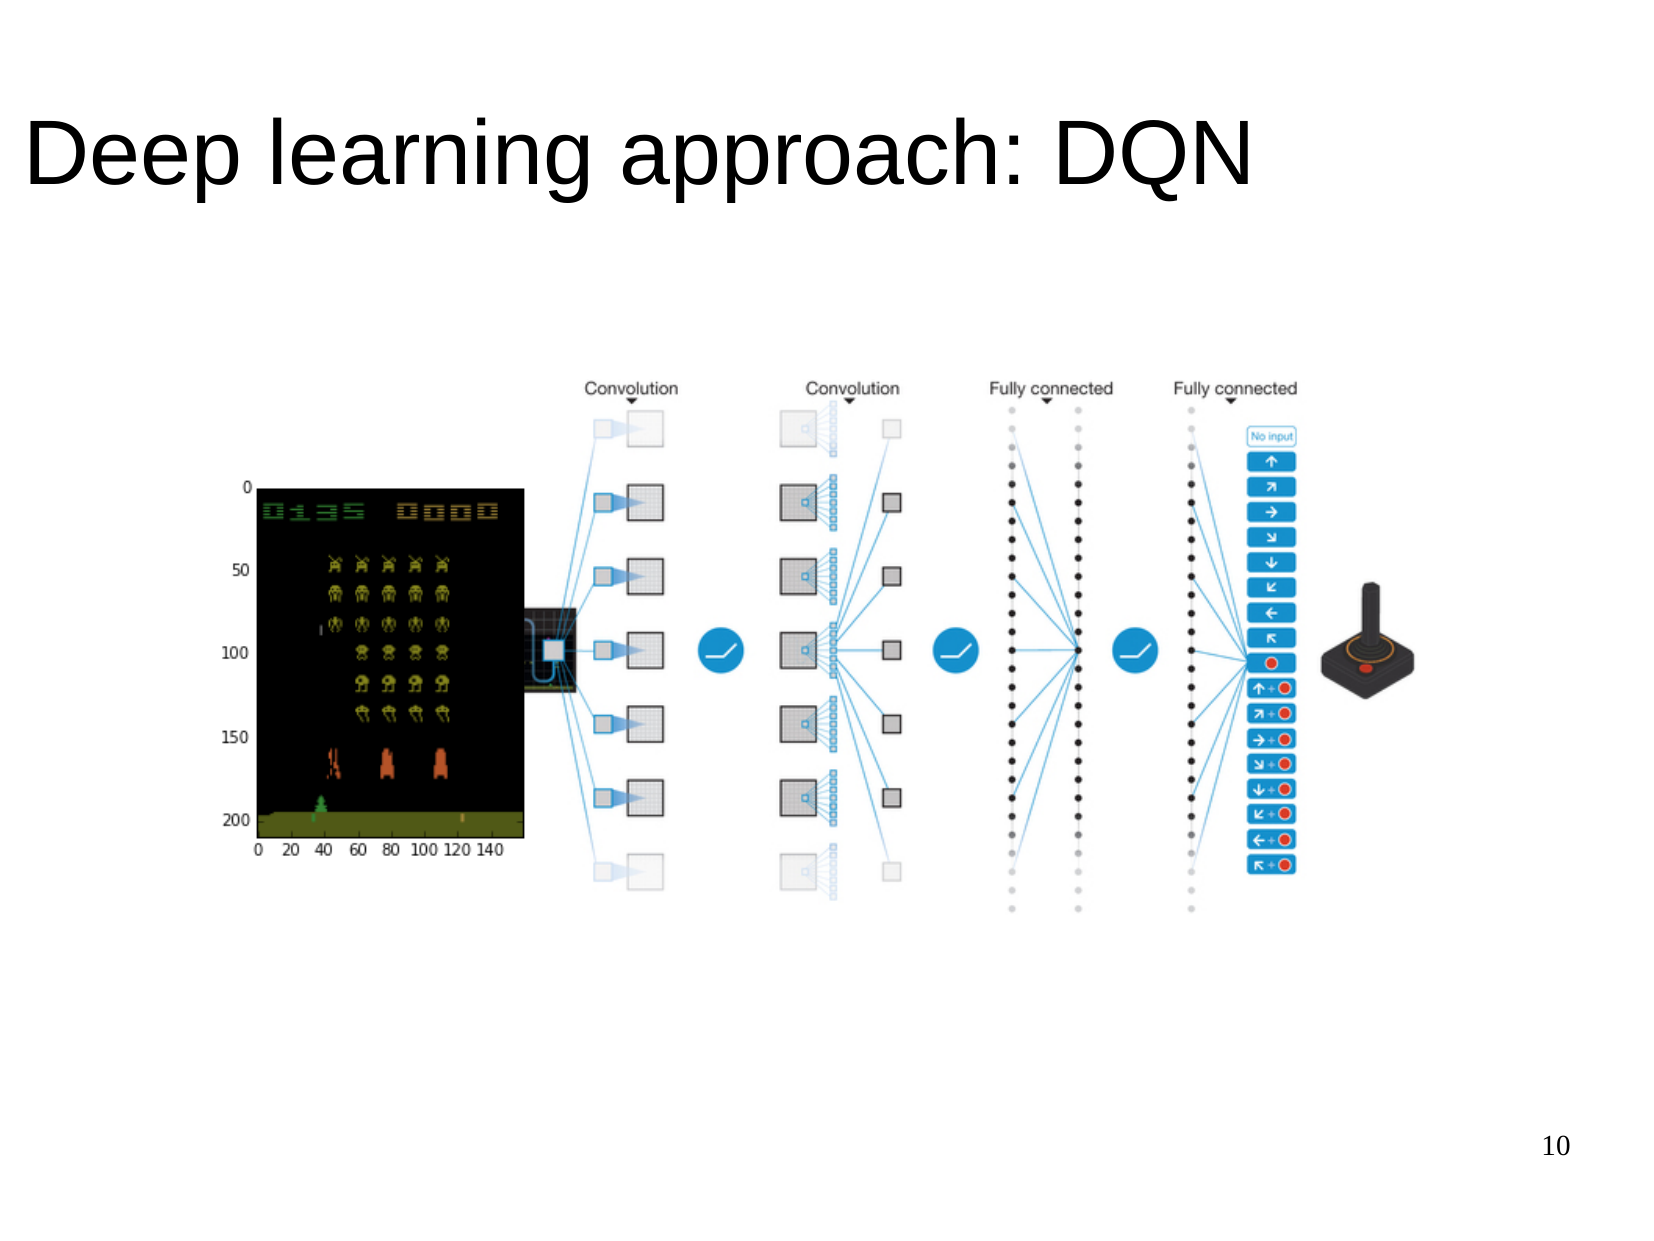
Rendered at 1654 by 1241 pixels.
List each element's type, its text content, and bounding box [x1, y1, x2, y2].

picture [210, 379, 1419, 916]
title Deep learning approach: DQN [23, 49, 1512, 257]
